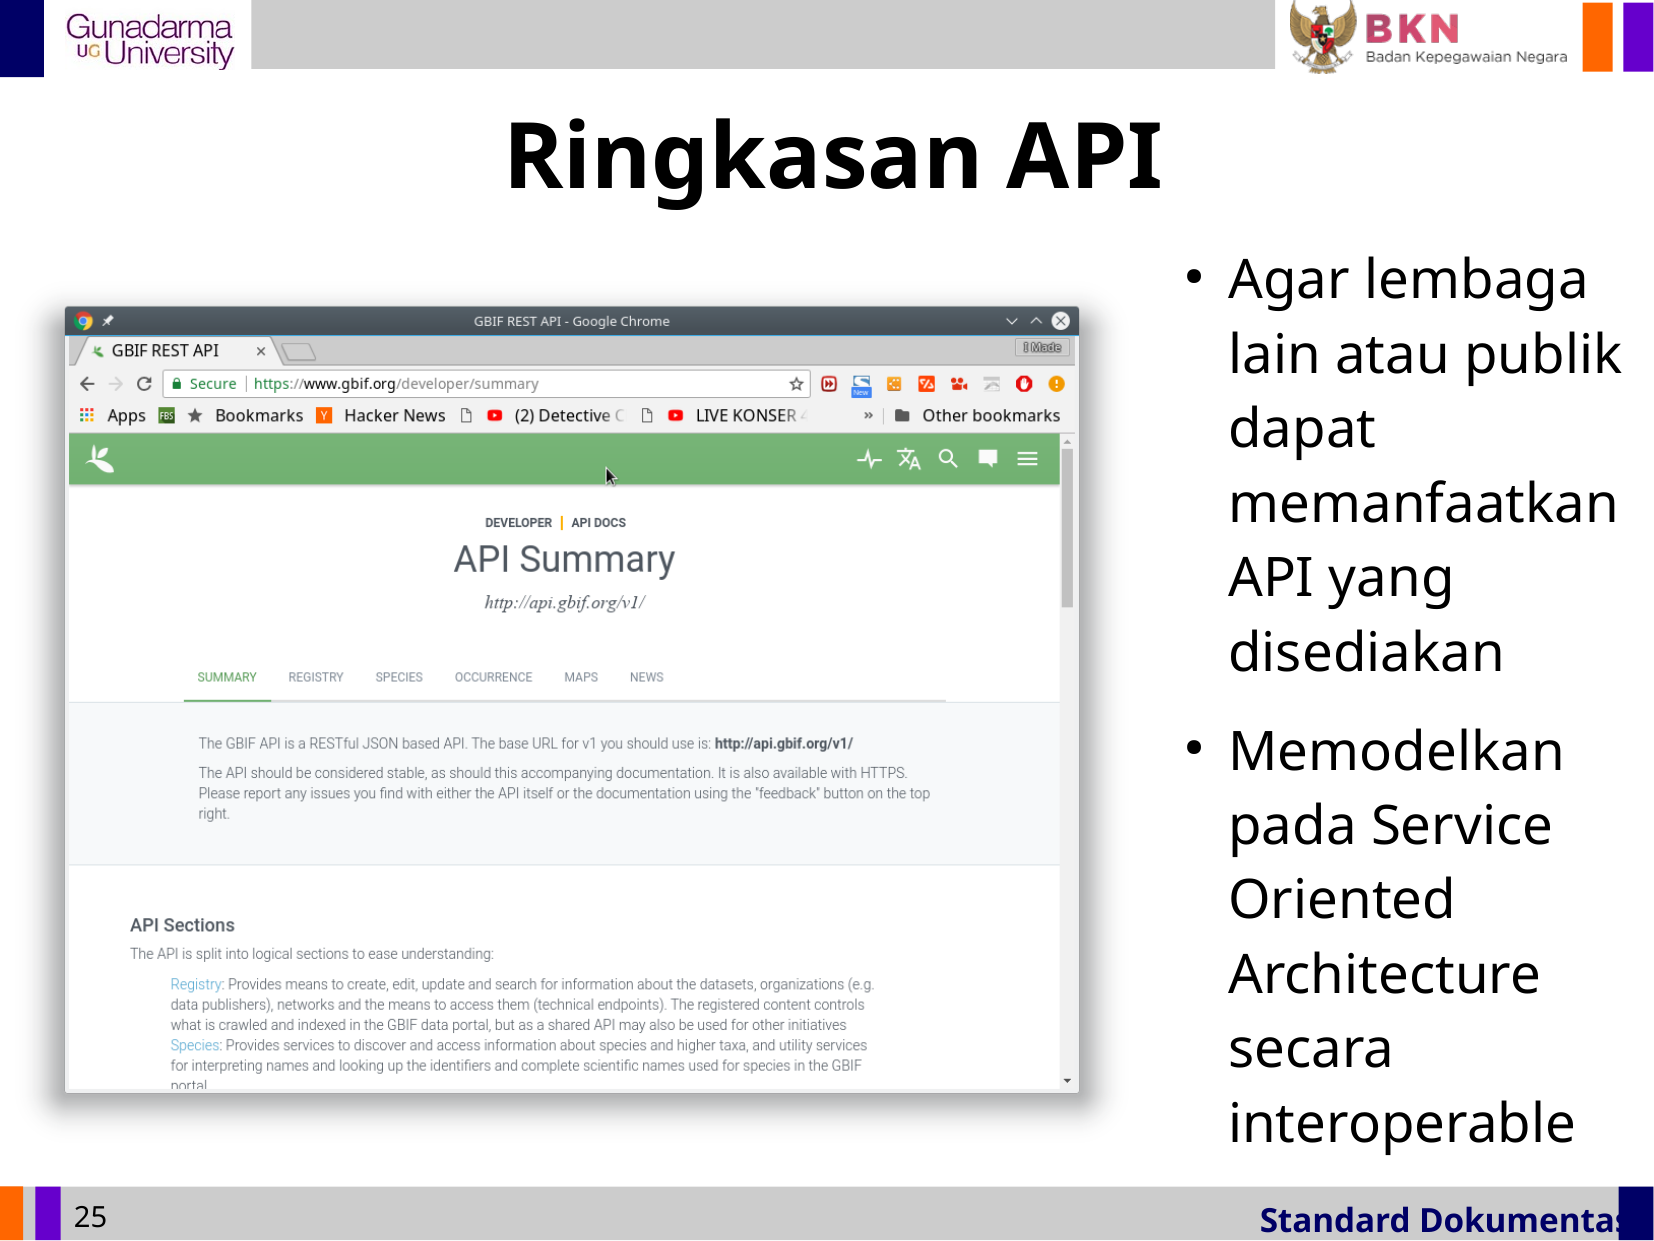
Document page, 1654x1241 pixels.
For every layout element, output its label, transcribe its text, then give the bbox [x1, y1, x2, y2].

list Agar lembaga lain atau publik dapat memanfaatkan API yang disediakan Memodelkan pada Service Oriented Architecture secara interoperable [1170, 240, 1630, 1176]
picture [65, 0, 235, 70]
title Ringkasan API [77, 90, 1591, 217]
picture [1290, 0, 1567, 74]
picture [3, 269, 1141, 1156]
